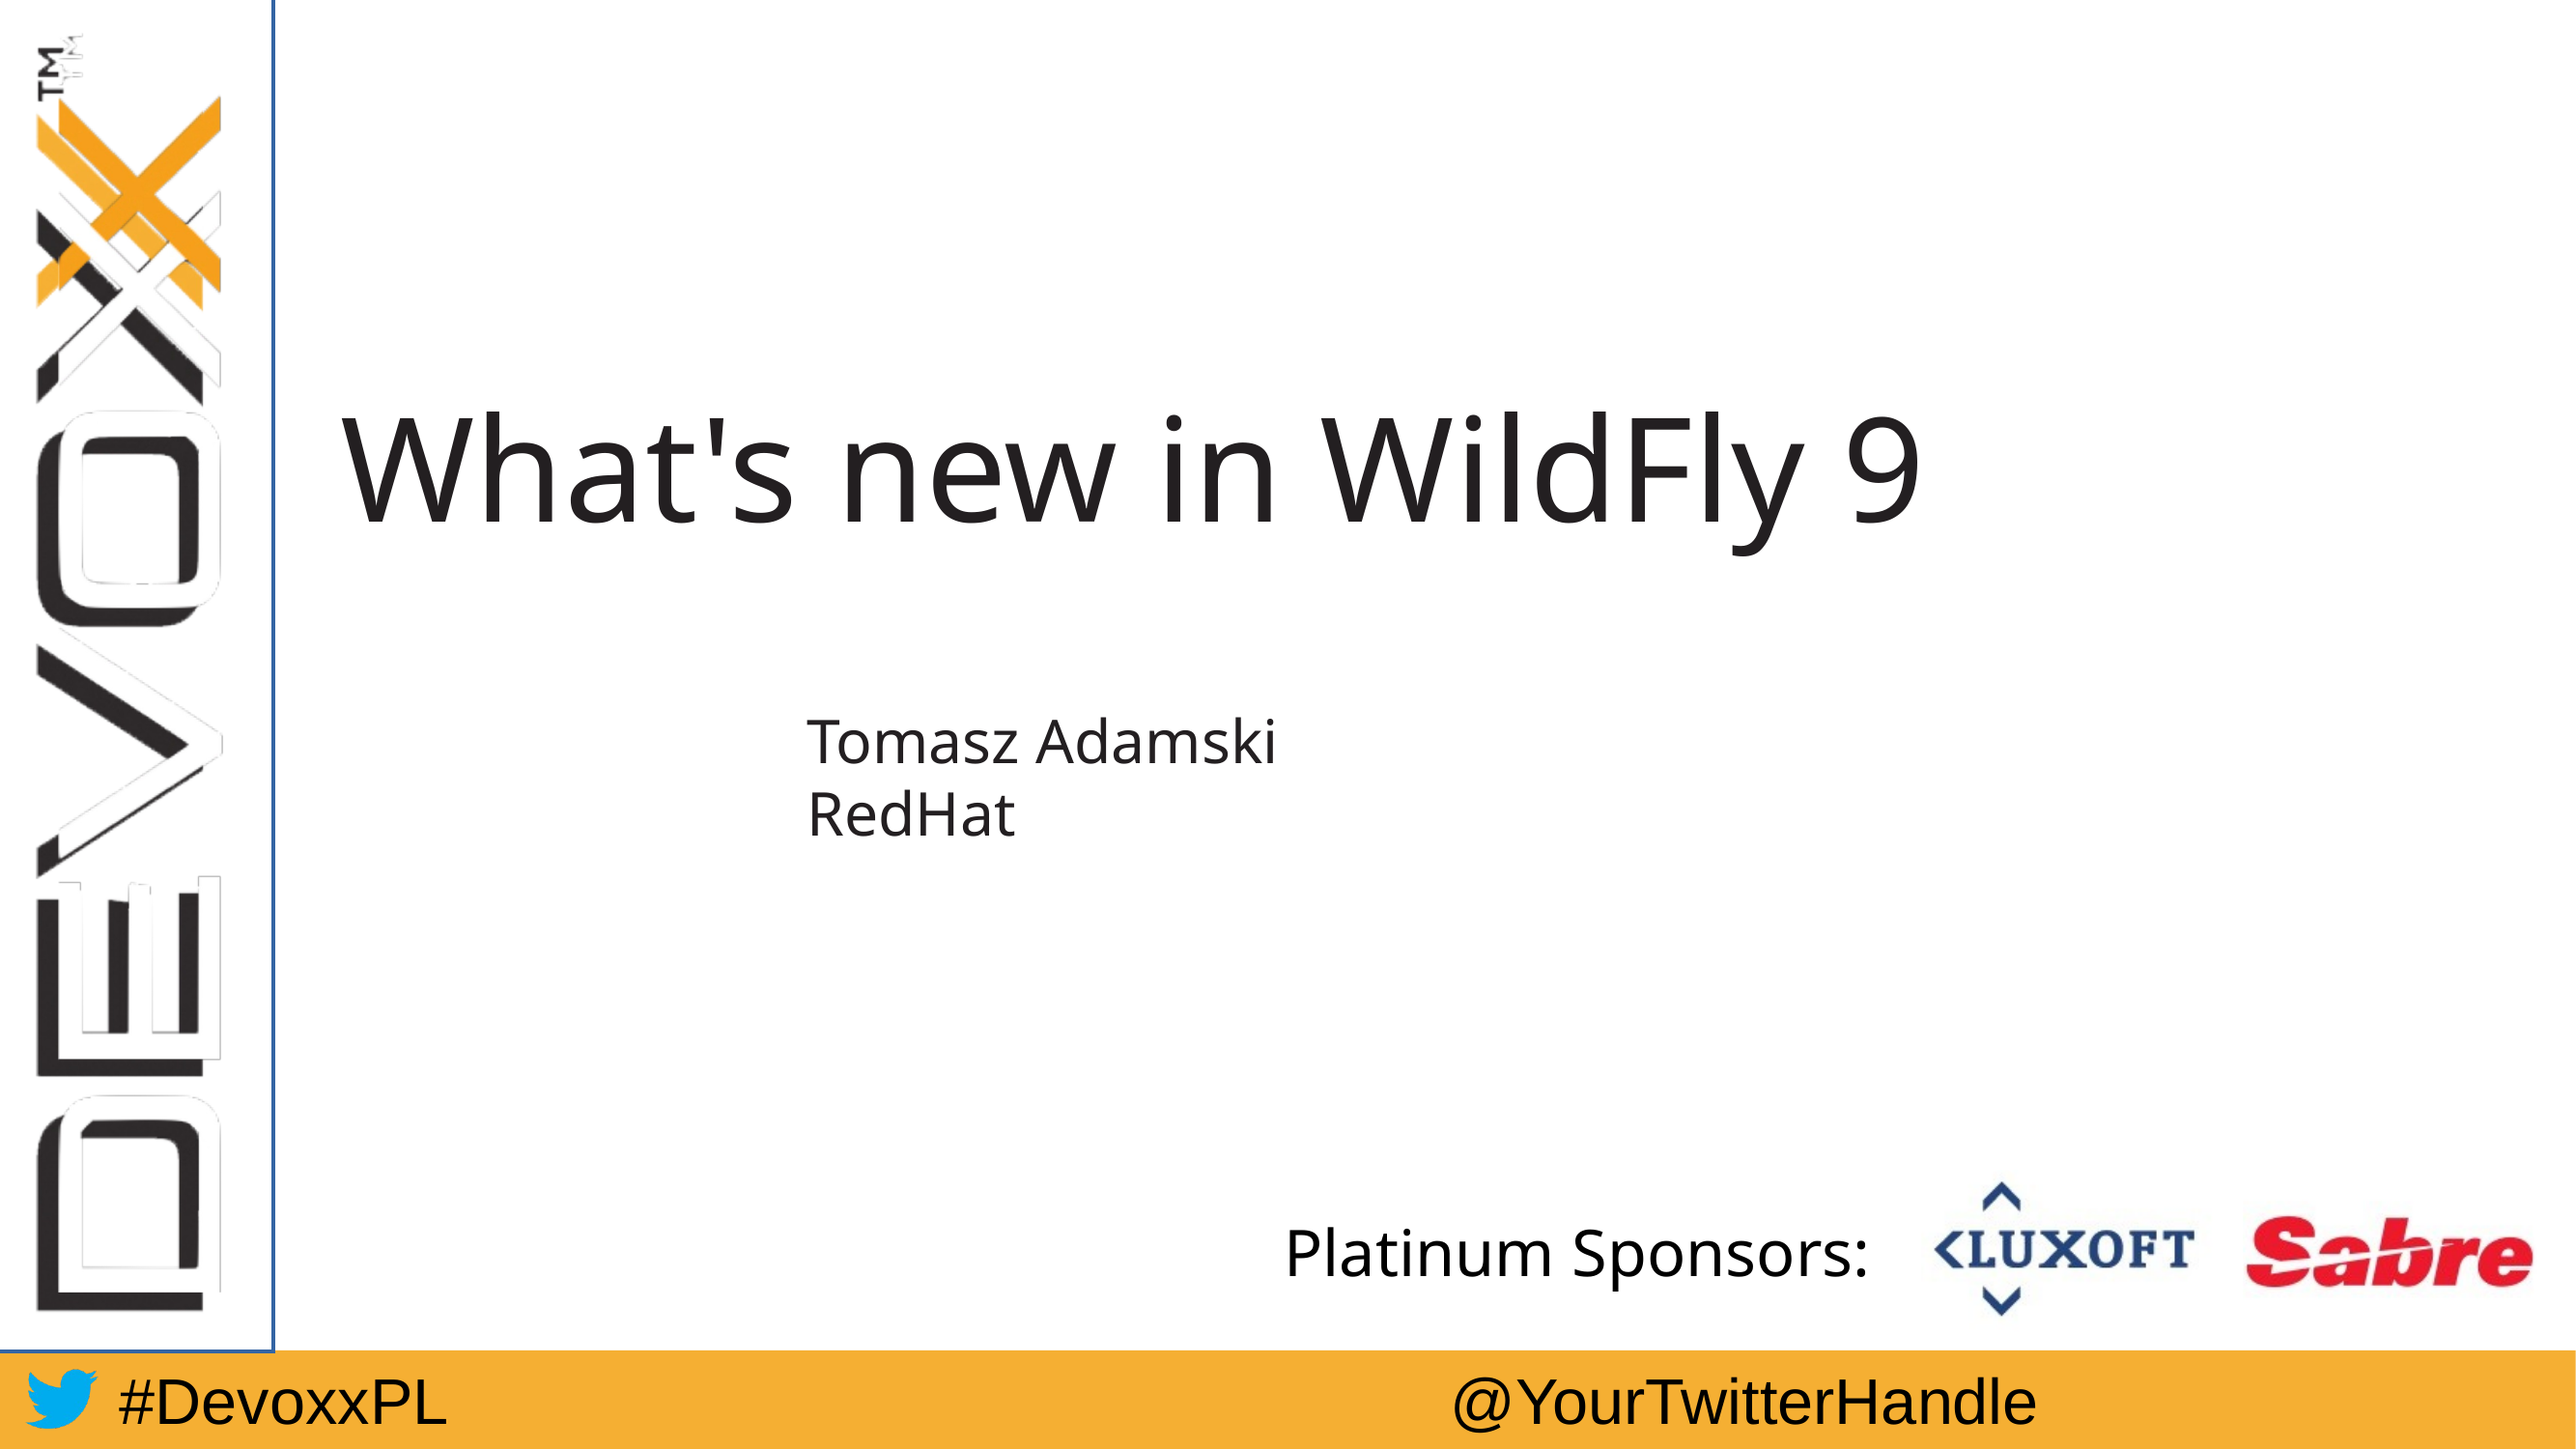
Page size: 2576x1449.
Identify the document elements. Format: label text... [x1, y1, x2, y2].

text_box Tomasz Adamski RedHat [807, 702, 2069, 1010]
picture [0, 1353, 123, 1449]
text_box What's new in WildFly 9 [340, 62, 2537, 552]
picture [1921, 1170, 2216, 1332]
picture [2243, 1197, 2537, 1305]
picture [0, 39, 220, 1350]
picture [60, 34, 223, 1292]
